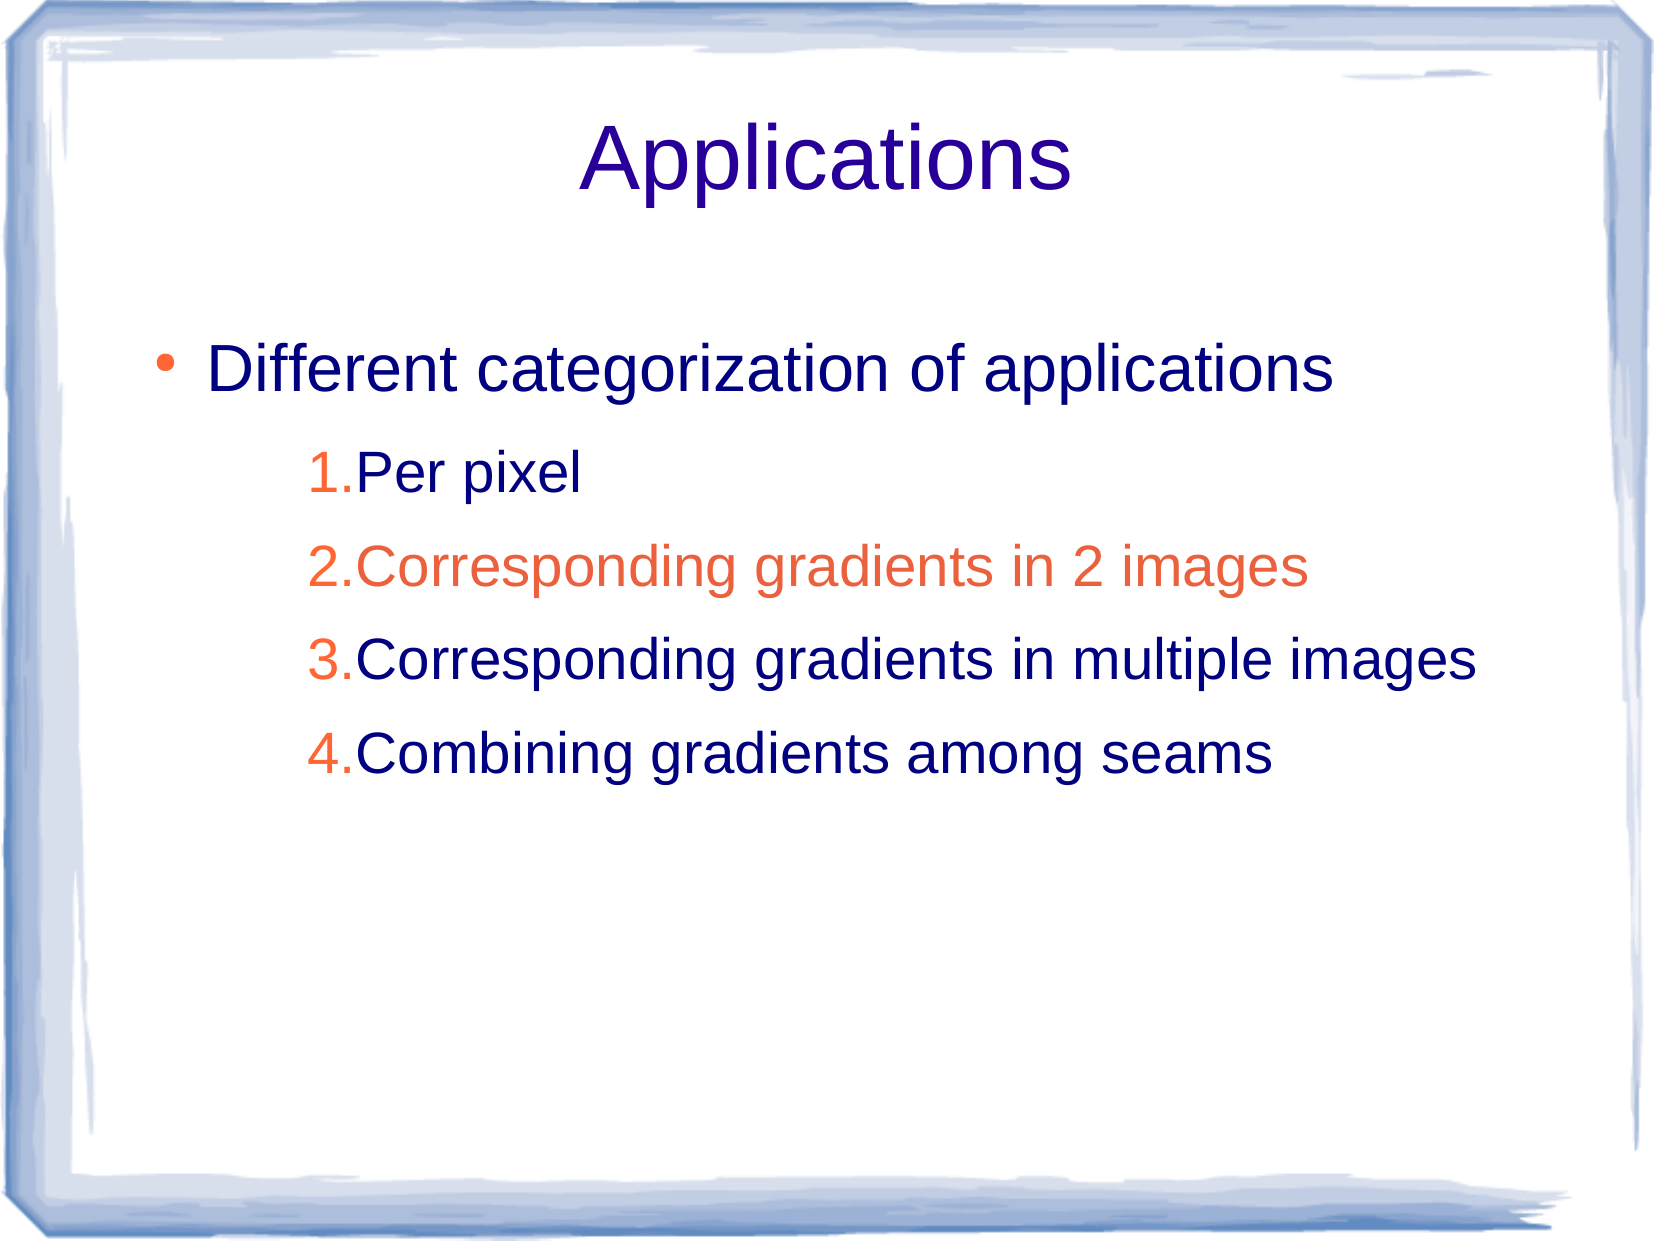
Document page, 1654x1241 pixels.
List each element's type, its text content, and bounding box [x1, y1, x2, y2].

title Applications [82, 56, 1571, 250]
list Different categorization of applications Per pixel Corresponding gradients in 2 images Corresponding gradients in multiple images Combining gradients among seams [118, 324, 1571, 1004]
